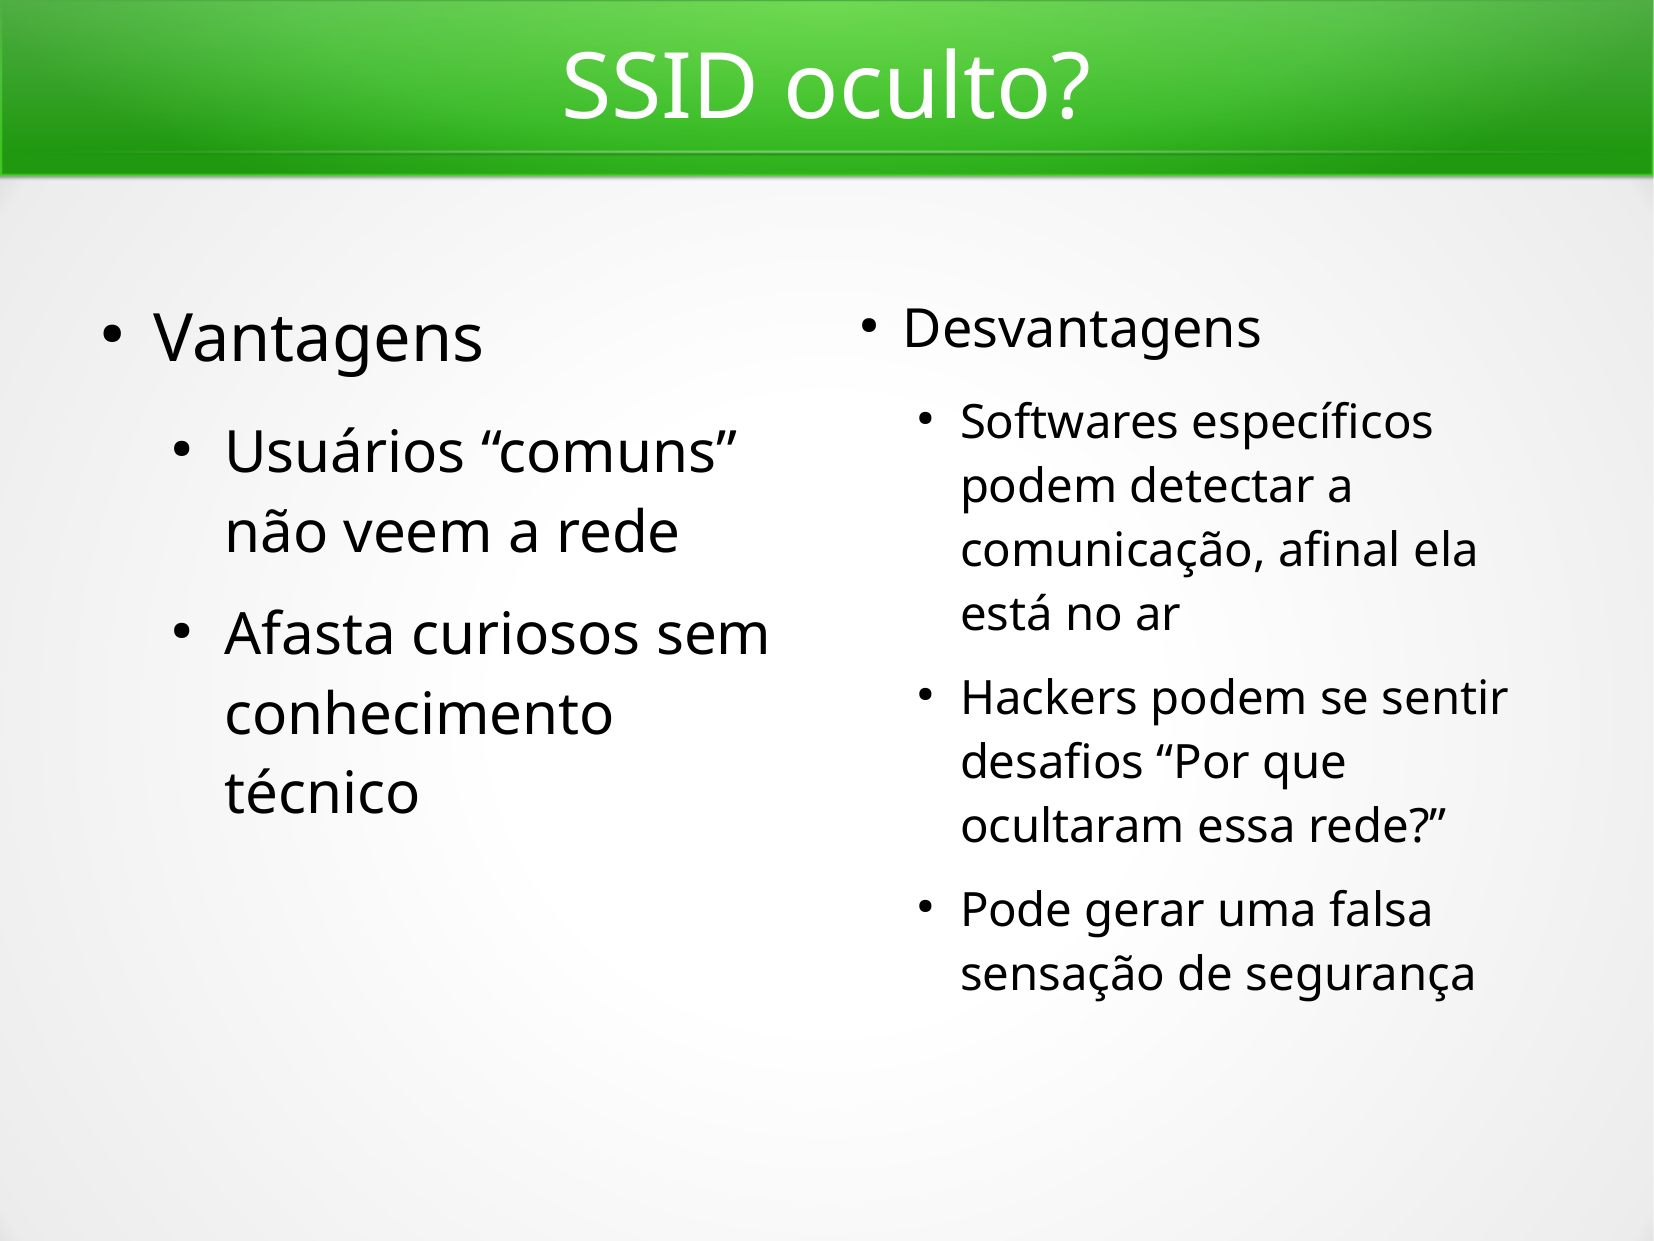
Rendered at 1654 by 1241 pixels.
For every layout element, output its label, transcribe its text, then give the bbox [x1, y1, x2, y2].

picture [0, 0, 1654, 1241]
title SSID oculto? [82, 11, 1571, 154]
list Vantagens Usuários “comuns” não veem a rede Afasta curiosos sem conhecimento técnico [82, 290, 809, 1010]
list Desvantagens Softwares específicos podem detectar a comunicação, afinal ela está no ar Hackers podem se sentir desafios “Por que ocultaram essa rede?” Pode gerar uma falsa sensação de segurança [845, 290, 1572, 1010]
